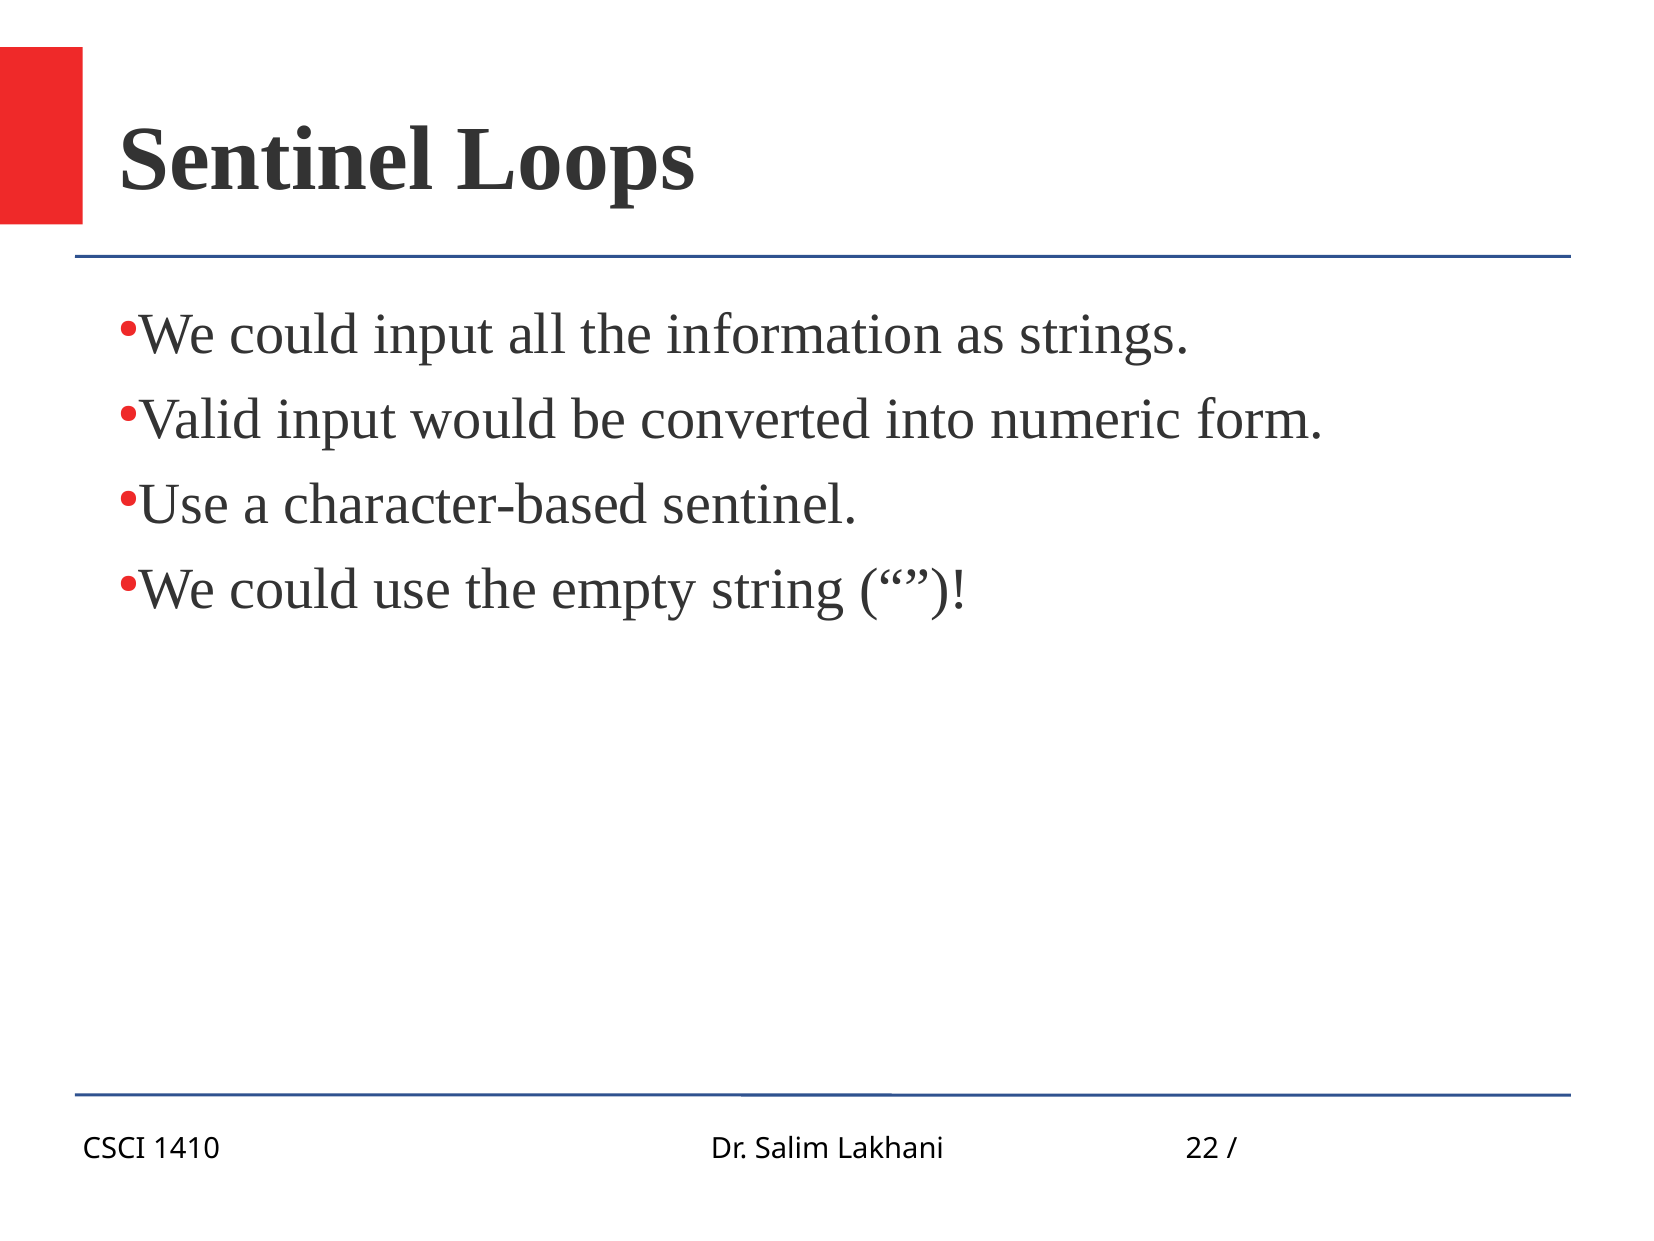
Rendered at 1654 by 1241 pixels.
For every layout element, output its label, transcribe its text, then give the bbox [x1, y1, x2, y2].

text_box CSCI 1410 [82, 1129, 468, 1216]
text_box / [1185, 1129, 1571, 1216]
title Sentinel Loops [118, 49, 1571, 257]
list We could input all the information as strings. Valid input would be converted into numeric form. Use a character-based sentinel. We could use the empty string (“”)! [118, 295, 1536, 1080]
text_box Dr. Salim Lakhani [565, 1129, 1090, 1216]
